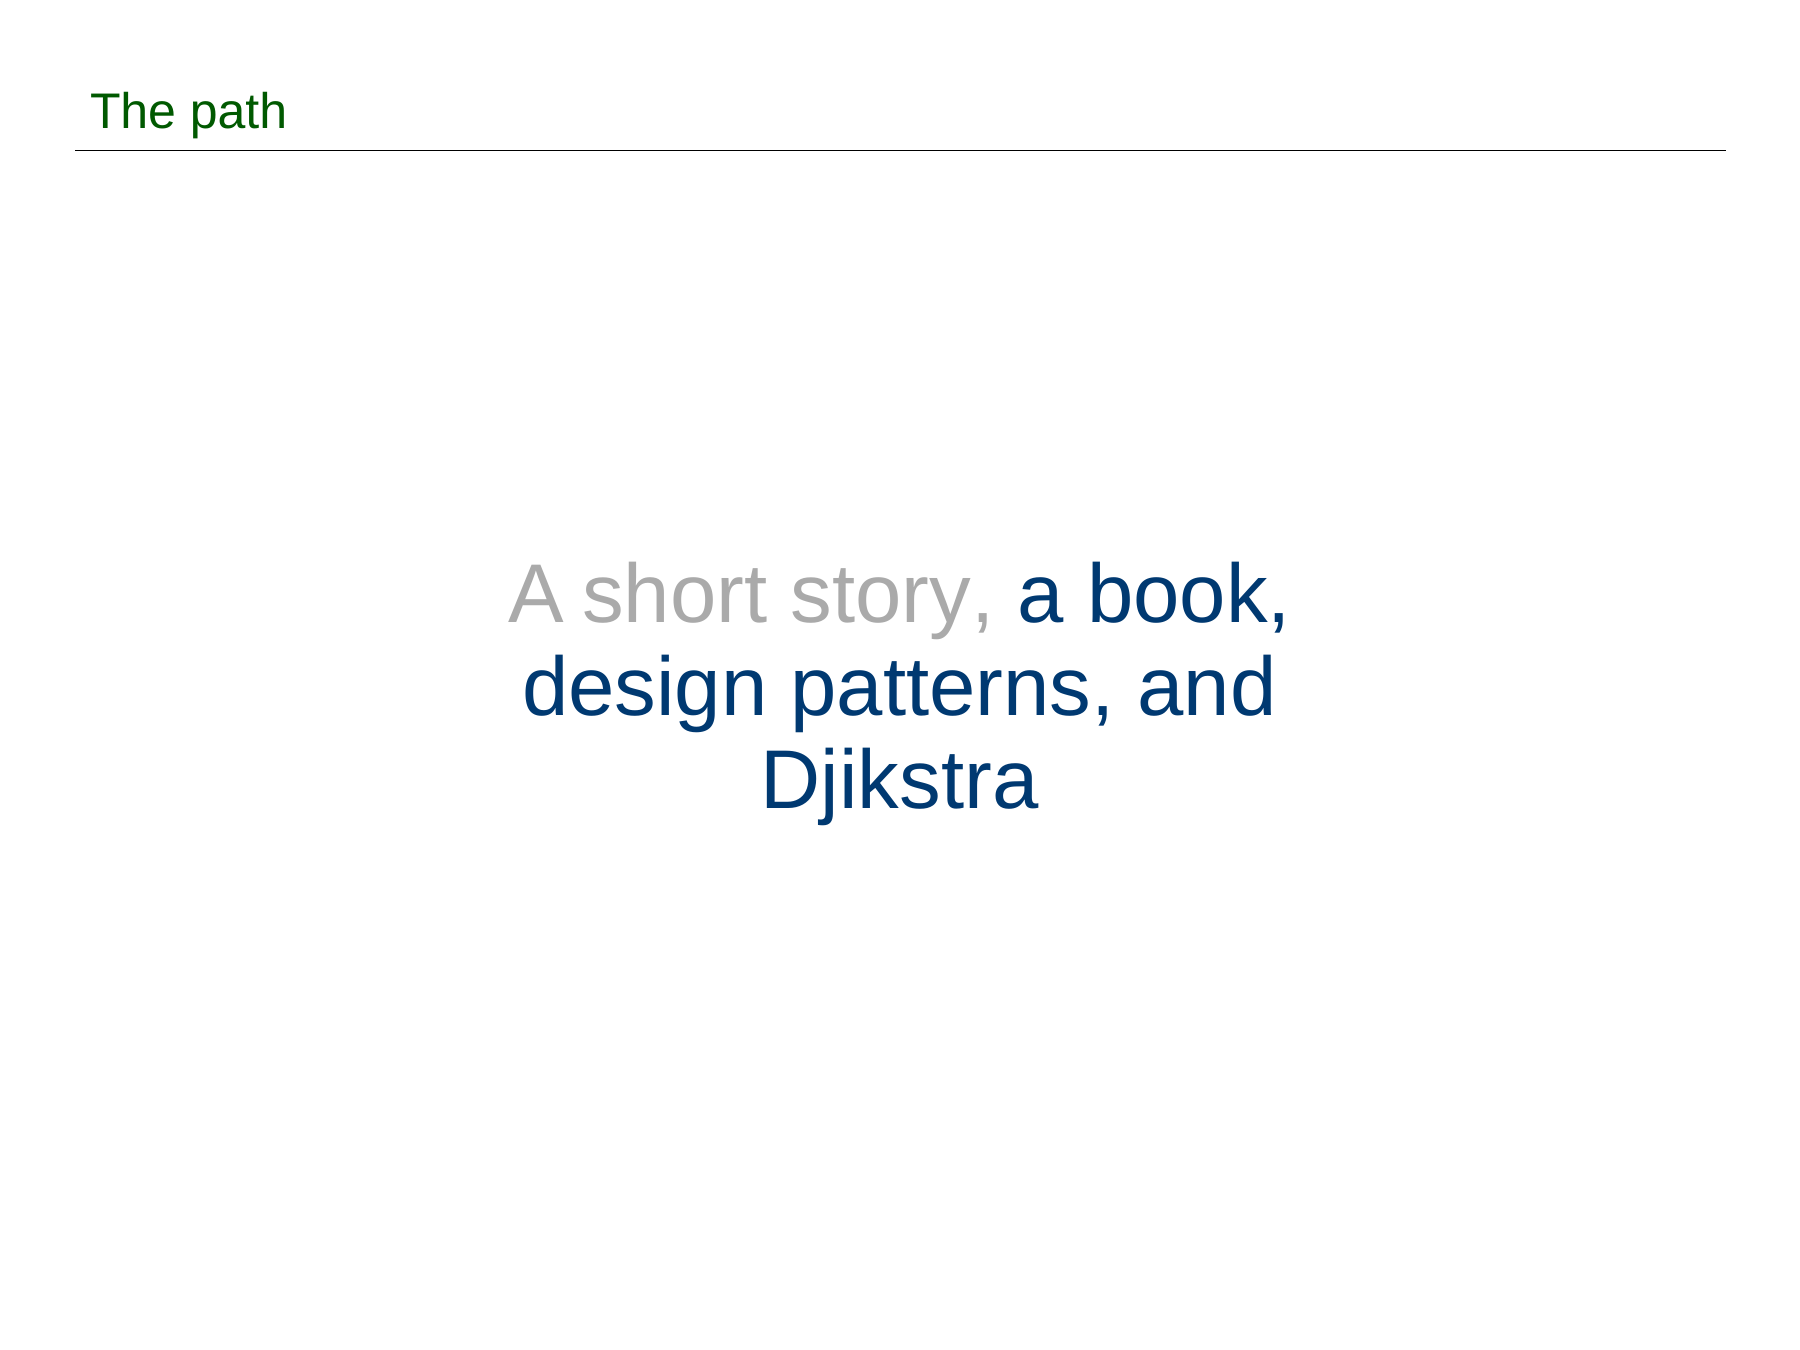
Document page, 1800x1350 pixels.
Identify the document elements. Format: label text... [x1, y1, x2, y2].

text_box A short story, a book, design patterns, and Djikstra [359, 539, 1441, 834]
title The path [90, 38, 1710, 147]
